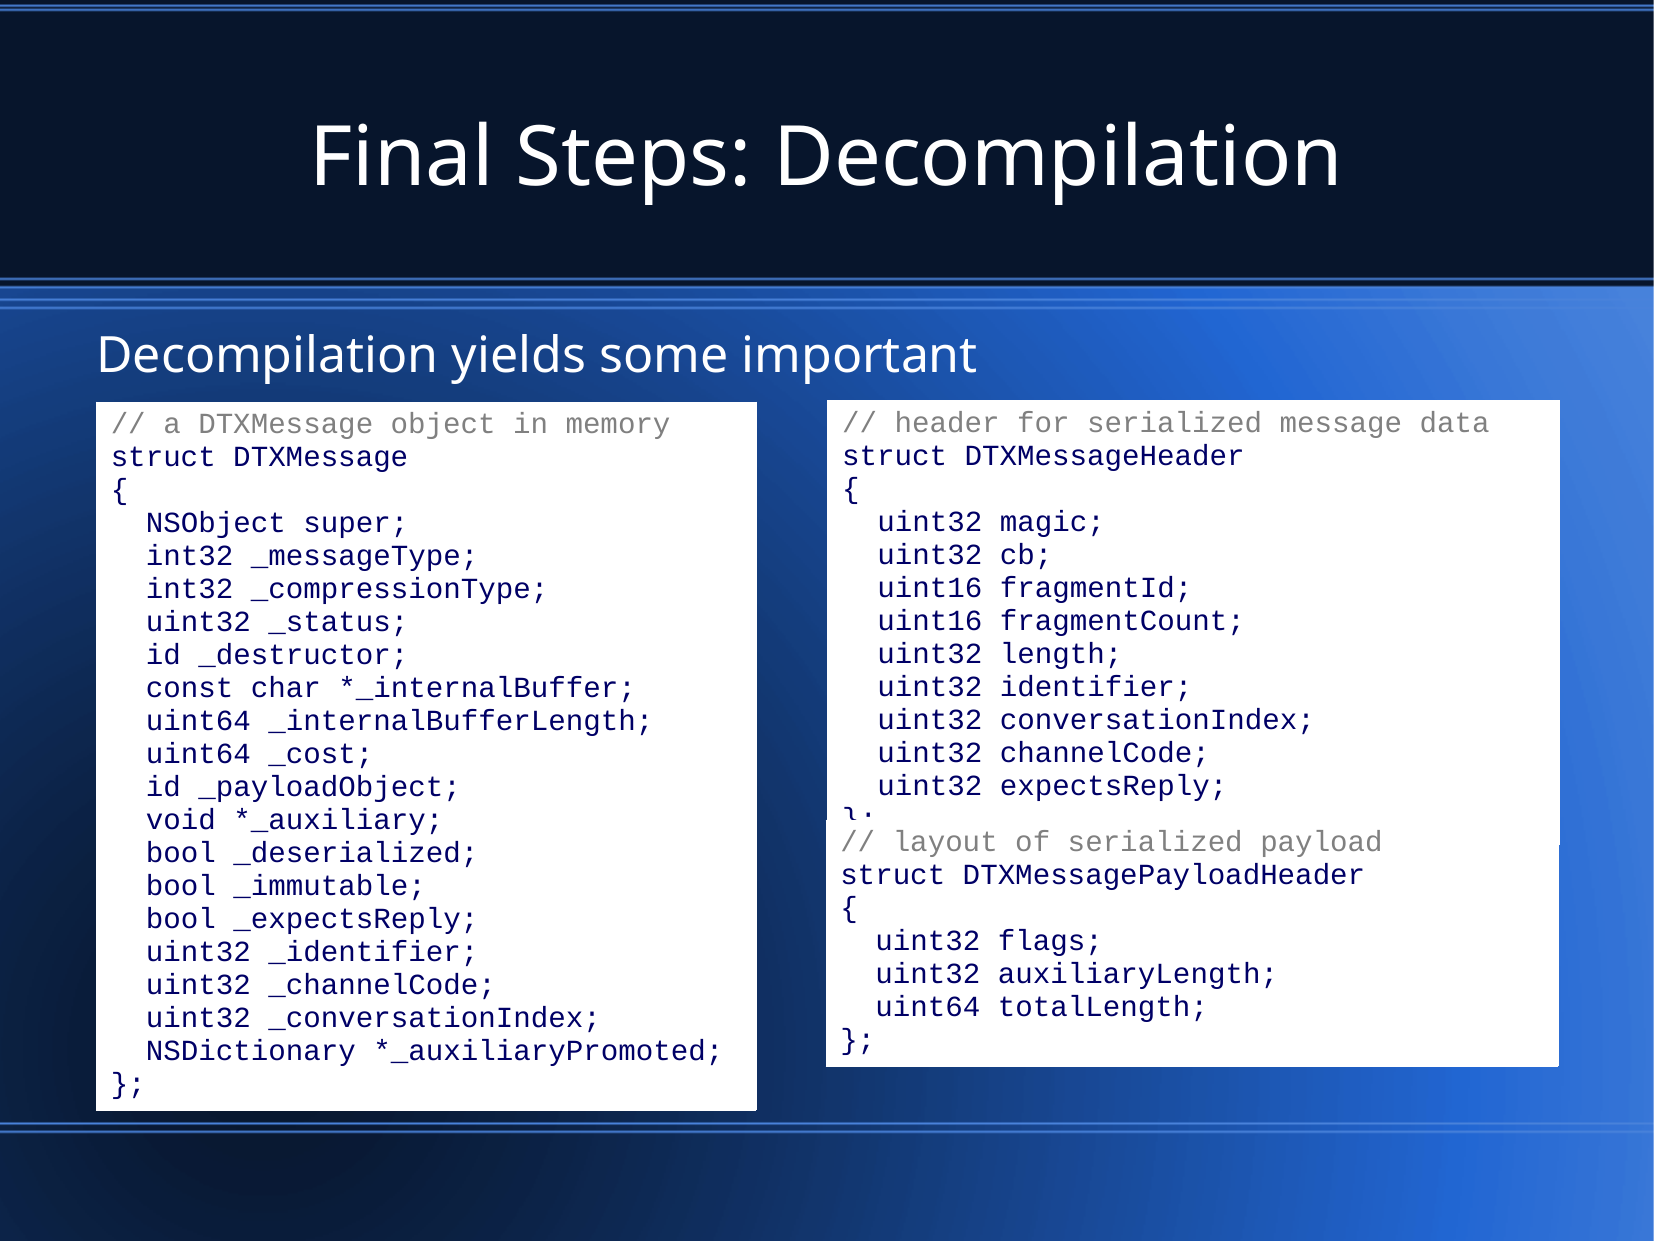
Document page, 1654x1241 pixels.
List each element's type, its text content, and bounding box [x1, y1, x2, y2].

list Decompilation yields some important structures: [59, 318, 1134, 439]
table_header // header for serialized message data struct DTXMessageHeader { uint32 magic; uint32 cb; uint16 fragmentId; uint16 fragmentCount; uint32 length; uint32 identifier; uint32 conversationIndex; uint32 channelCode; uint32 expectsReply; }; [828, 401, 1559, 820]
picture [0, 0, 1654, 1241]
table_header // a DTXMessage object in memory struct DTXMessage { NSObject super; int32 _messageType; int32 _compressionType; uint32 _status; id _destructor; const char *_internalBuffer; uint64 _internalBufferLength; uint64 _cost; id _payloadObject; void *_auxiliary; bool _deserialized; bool _immutable; bool _expectsReply; uint32 _identifier; uint32 _channelCode; uint32 _conversationIndex; NSDictionary *_auxiliaryPromoted; }; [97, 403, 756, 1110]
title Final Steps: Decompilation [82, 49, 1571, 257]
table_header // layout of serialized payload struct DTXMessagePayloadHeader { uint32 flags; uint32 auxiliaryLength; uint64 totalLength; }; [827, 821, 1558, 1066]
